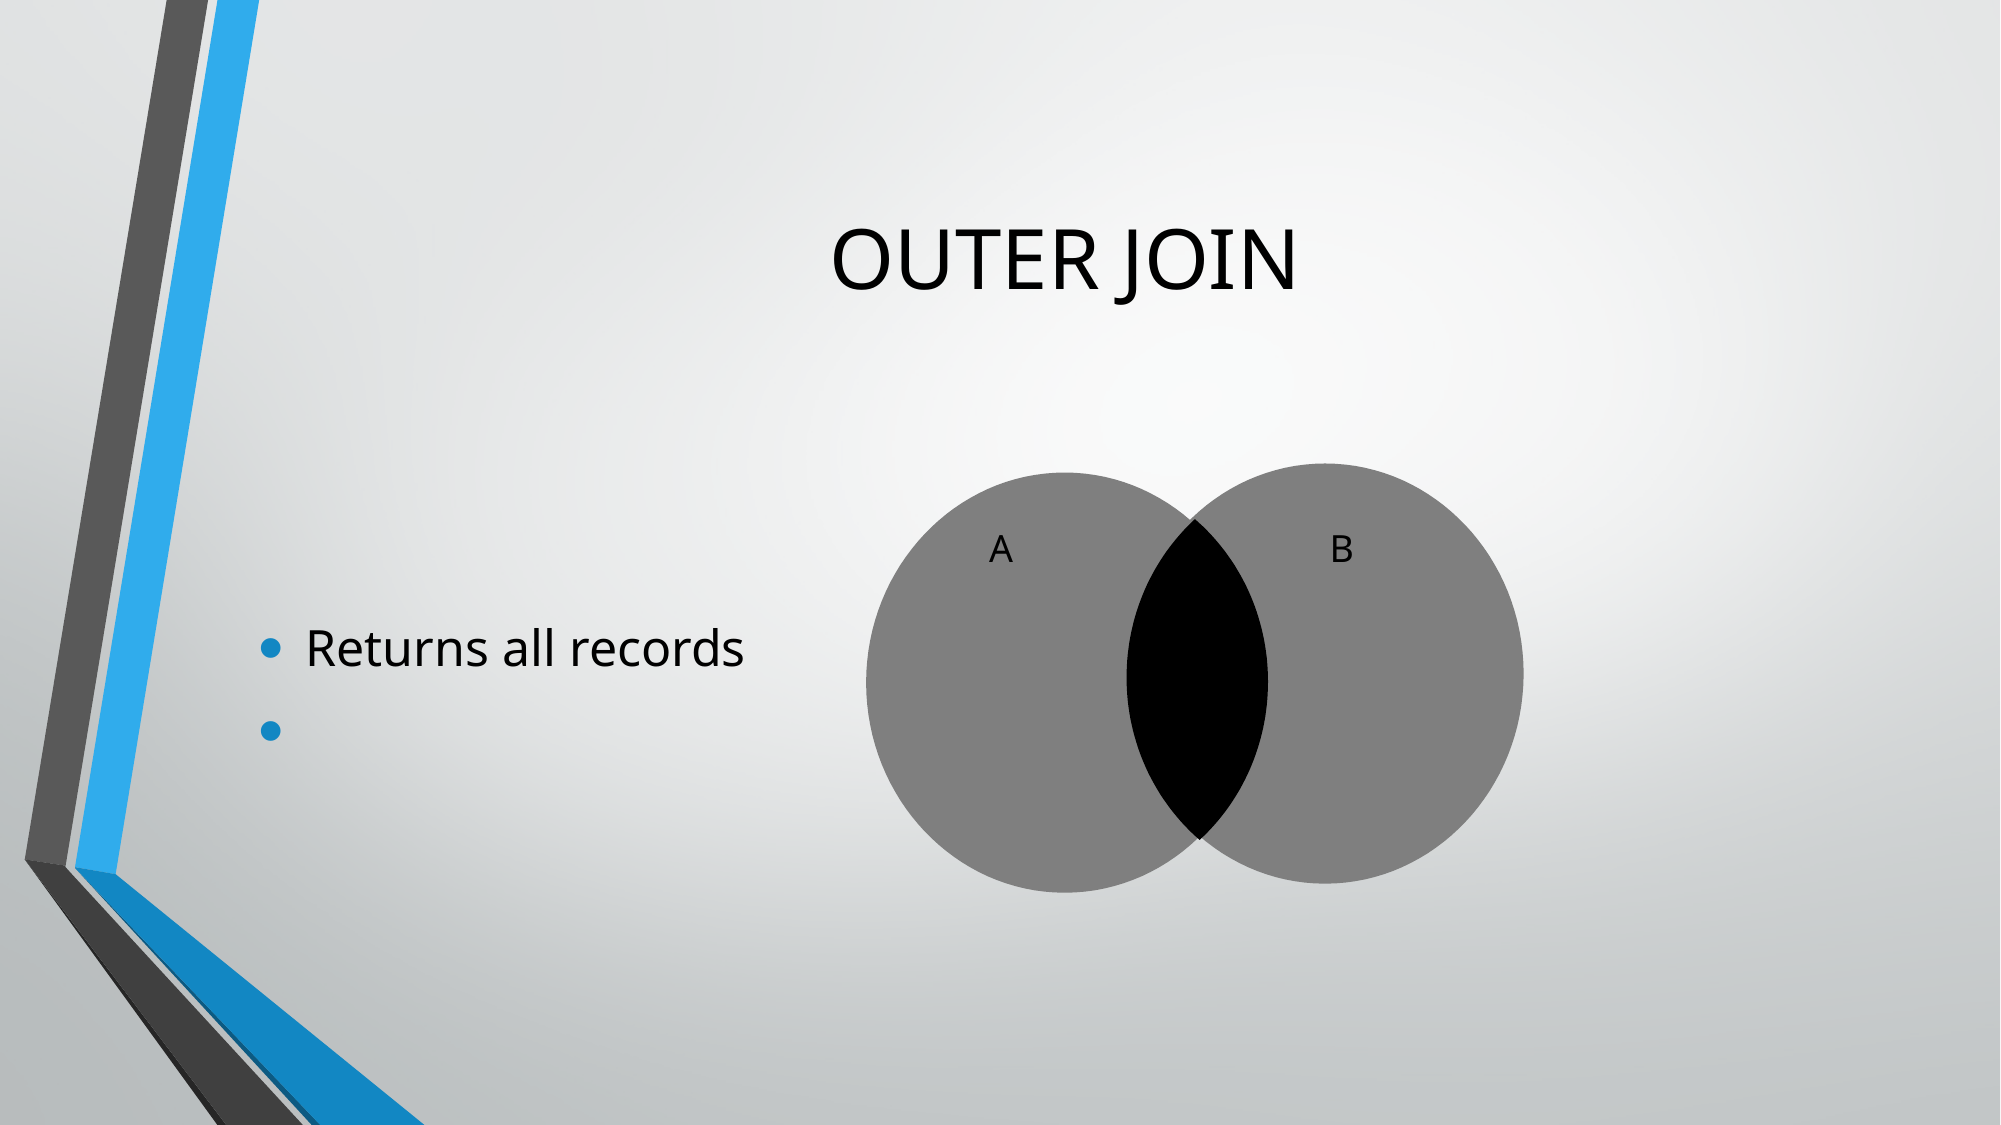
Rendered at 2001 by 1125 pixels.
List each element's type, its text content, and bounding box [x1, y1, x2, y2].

list Returns all records [243, 437, 1887, 950]
title OUTER JOIN [243, 112, 1887, 400]
text_box B [1314, 517, 1401, 579]
text_box [866, 463, 1524, 893]
text_box A [974, 517, 1055, 579]
